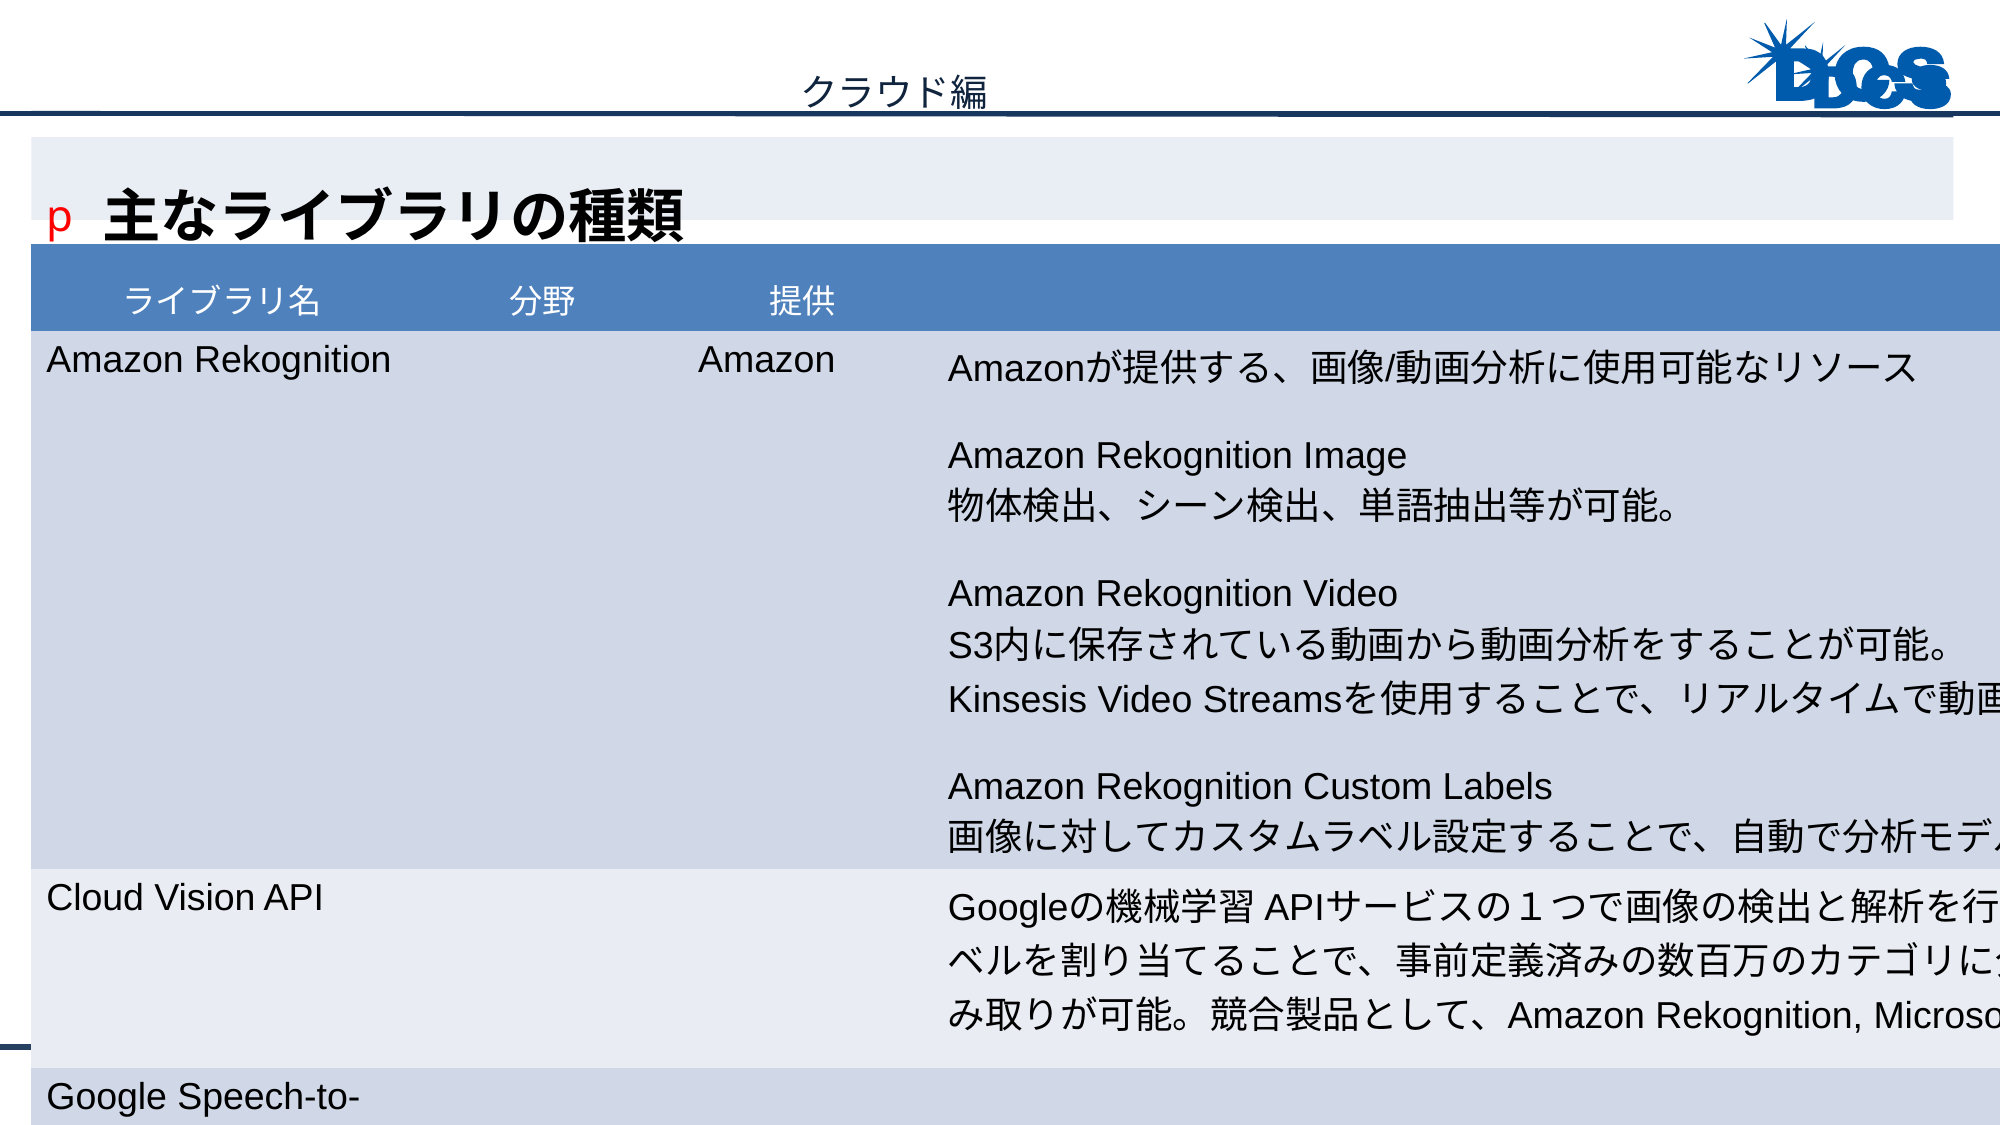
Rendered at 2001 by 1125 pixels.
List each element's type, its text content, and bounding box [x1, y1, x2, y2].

table_cell [673, 1068, 933, 1125]
table_cell Amazon [673, 331, 933, 869]
table_cell Amazonが提供する、画像/動画分析に使用可能なリソース Amazon Rekognition Image 物体検出、シーン検出、単語抽出等が可能。 Amazon Rekognition Video S3内に保存されている動画から動画分析をすることが可能。 Kinsesis Video Streamsを使用することで、リアルタイムで動画分析をすることが可能。 Amazon Rekognition Custom Labels 画像に対してカスタムラベル設定することで、自動で分析モデルを作成し、使用することが可能。 [933, 331, 2000, 869]
table_cell Google Speech-to-Text [31, 1068, 413, 1125]
table_header 分野 [413, 244, 673, 331]
table_header 詳細 [933, 244, 2000, 331]
table_cell [413, 1068, 673, 1125]
table_cell [413, 331, 673, 869]
table_header ライブラリ名 [31, 244, 413, 331]
table_cell Googleの機械学習 APIサービスの１つで画像の検出と解析を行う。2017年に発表。REST APIを介して利用可能。具体的には、画像にラベルを割り当てることで、事前定義済みの数百万のカテゴリに分類したり、オブジェクトや顔の検出、印刷テキストや手書き入力の読み取りが可能。競合製品として、Amazon Rekognition, Microsoft Computer Vision API がある。 [933, 869, 2000, 1068]
table_cell Amazon Rekognition [31, 331, 413, 869]
table_cell [673, 869, 933, 1068]
table_header 提供 [673, 244, 933, 331]
list 主なライブラリの種類 [31, 137, 1954, 220]
table_cell Cloud Vision API [31, 869, 413, 1068]
table_cell [413, 869, 673, 1068]
title クラウド編 [31, 38, 1756, 110]
table_cell [933, 1068, 2000, 1125]
